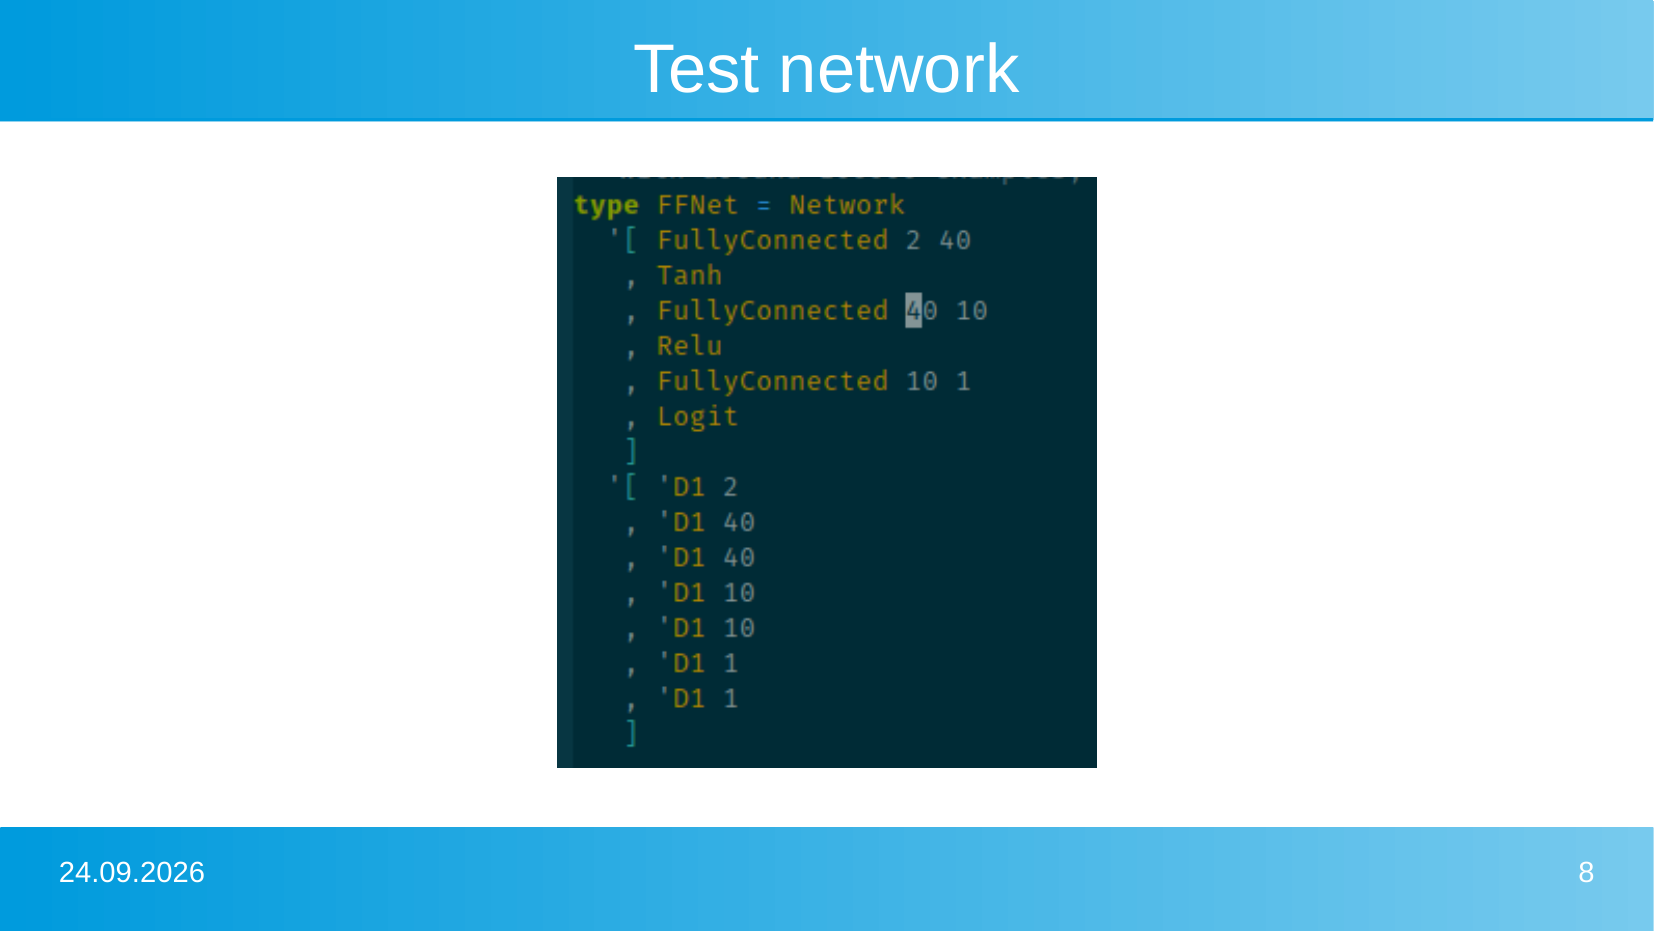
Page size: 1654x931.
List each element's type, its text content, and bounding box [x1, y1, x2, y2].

picture [628, 421, 635, 431]
picture [673, 689, 689, 707]
picture [690, 228, 704, 249]
picture [628, 633, 635, 643]
picture [726, 583, 737, 602]
picture [691, 653, 704, 672]
picture [726, 653, 737, 672]
picture [673, 618, 689, 637]
picture [823, 195, 837, 214]
picture [628, 527, 635, 537]
picture [706, 299, 720, 320]
picture [658, 195, 672, 214]
picture [707, 264, 721, 284]
picture [658, 230, 687, 249]
picture [628, 668, 635, 678]
picture [839, 199, 872, 214]
picture [673, 405, 720, 432]
picture [740, 548, 755, 566]
picture [725, 477, 737, 496]
picture [690, 369, 704, 390]
picture [628, 386, 635, 396]
picture [658, 407, 672, 425]
picture [673, 477, 689, 496]
picture [726, 618, 737, 637]
picture [956, 230, 971, 249]
picture [628, 280, 635, 290]
picture [706, 228, 720, 249]
picture [958, 371, 970, 390]
picture [590, 199, 639, 220]
picture [673, 583, 689, 602]
picture [874, 199, 888, 214]
picture [658, 371, 687, 390]
picture [908, 230, 920, 249]
picture [628, 598, 635, 607]
picture [973, 301, 988, 319]
picture [789, 195, 822, 214]
picture [856, 369, 887, 390]
picture [690, 334, 704, 355]
picture [790, 301, 853, 320]
picture [673, 270, 687, 284]
picture [724, 548, 738, 566]
picture [628, 720, 635, 747]
picture [691, 618, 704, 637]
picture [706, 369, 720, 390]
picture [707, 340, 721, 355]
picture [675, 195, 722, 214]
picture [691, 689, 704, 707]
picture [856, 228, 887, 249]
title Test network [59, 29, 1595, 108]
picture [905, 293, 938, 328]
picture [691, 477, 704, 496]
picture [628, 351, 635, 361]
picture [657, 336, 672, 355]
picture [740, 583, 755, 602]
picture [673, 340, 689, 355]
picture [557, 177, 589, 768]
picture [691, 512, 704, 531]
picture [723, 230, 787, 255]
picture [1073, 177, 1079, 184]
picture [891, 193, 905, 214]
picture [656, 266, 673, 284]
picture [628, 562, 635, 572]
picture [724, 513, 739, 531]
picture [628, 315, 635, 325]
picture [726, 689, 737, 707]
picture [691, 583, 704, 602]
picture [628, 438, 635, 465]
picture [723, 407, 737, 425]
picture [909, 371, 920, 390]
picture [790, 371, 853, 390]
picture [673, 548, 689, 566]
picture [940, 231, 955, 249]
picture [923, 371, 938, 390]
picture [856, 299, 887, 320]
picture [690, 299, 704, 320]
picture [740, 512, 755, 531]
picture [629, 473, 635, 500]
picture [790, 230, 853, 249]
picture [740, 618, 755, 637]
picture [629, 226, 635, 253]
picture [1003, 177, 1014, 185]
picture [691, 548, 704, 566]
picture [673, 653, 689, 672]
picture [723, 371, 787, 396]
picture [628, 703, 635, 713]
picture [723, 195, 737, 214]
picture [723, 301, 787, 326]
picture [658, 301, 687, 320]
picture [673, 512, 689, 531]
picture [690, 270, 704, 284]
picture [958, 301, 970, 319]
